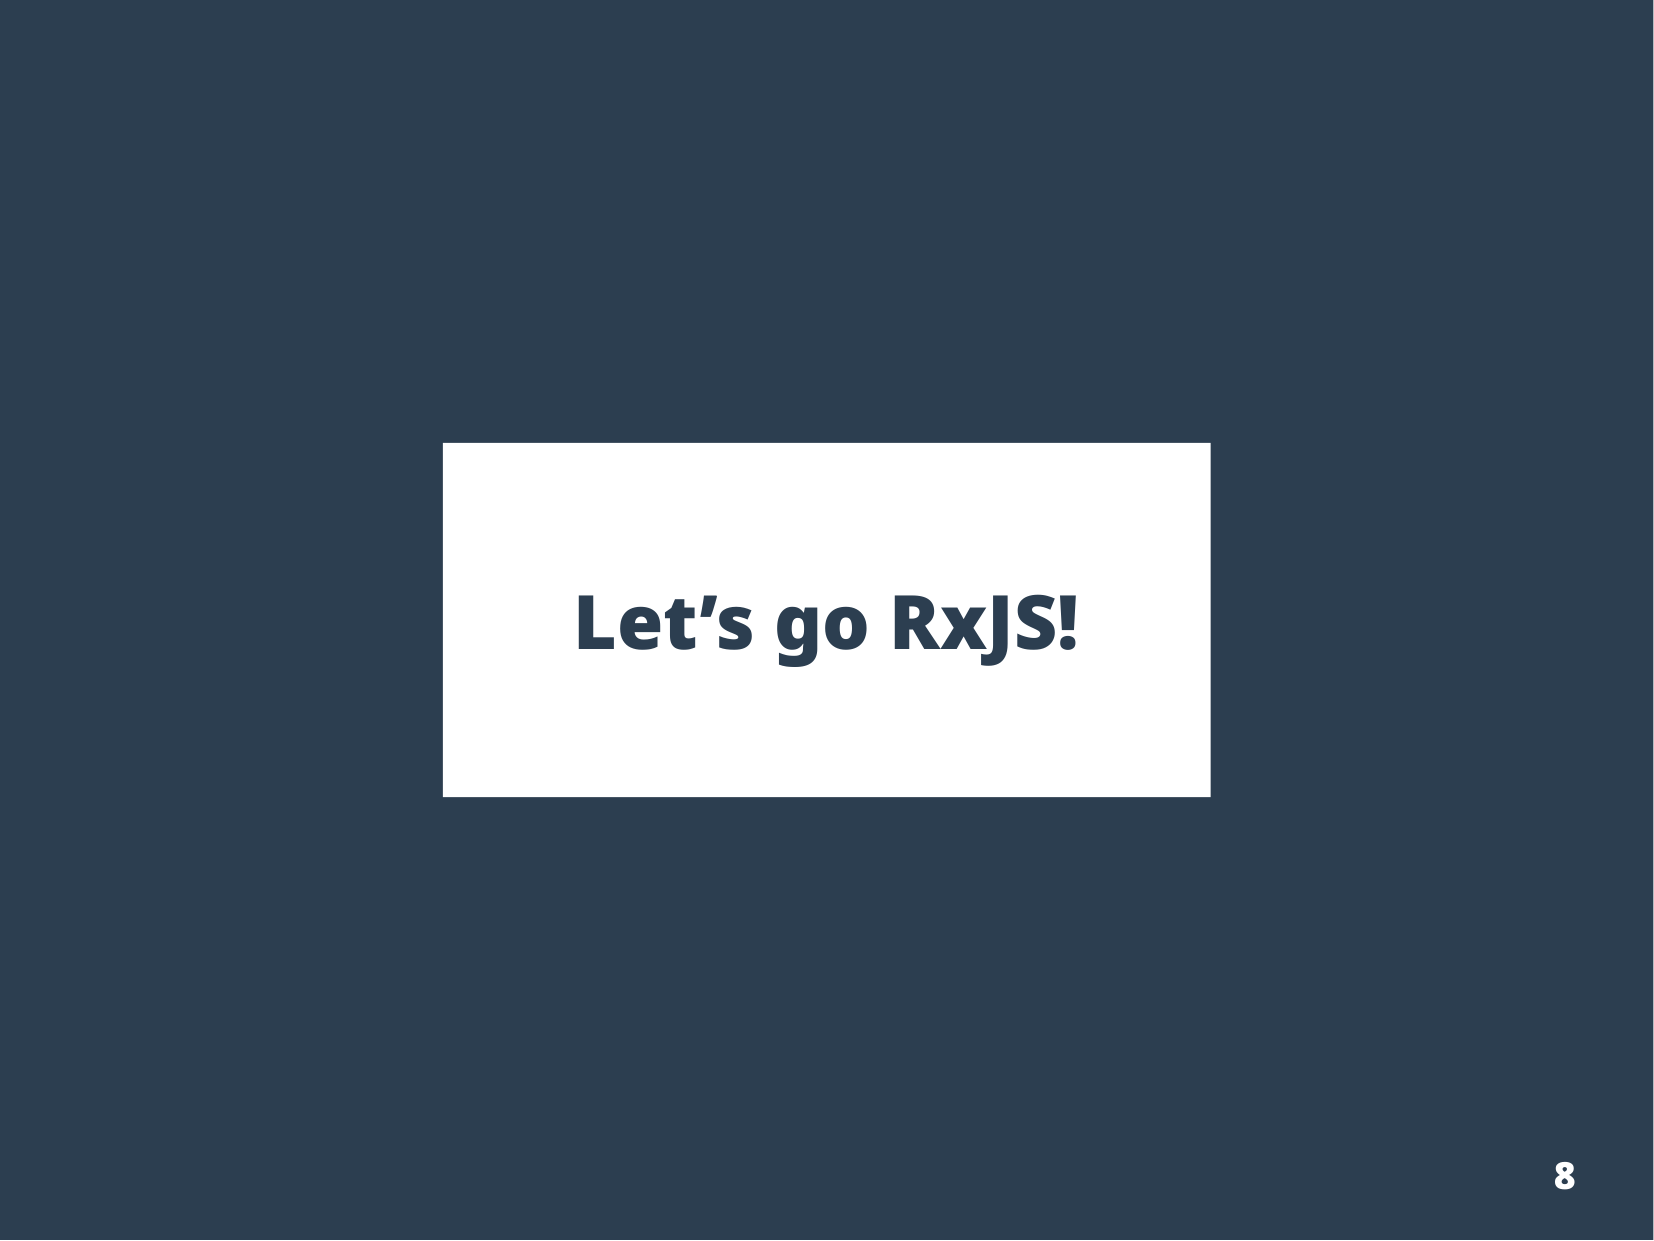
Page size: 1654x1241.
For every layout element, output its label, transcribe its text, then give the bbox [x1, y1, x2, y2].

title Let’s go RxJS! [442, 442, 1211, 798]
